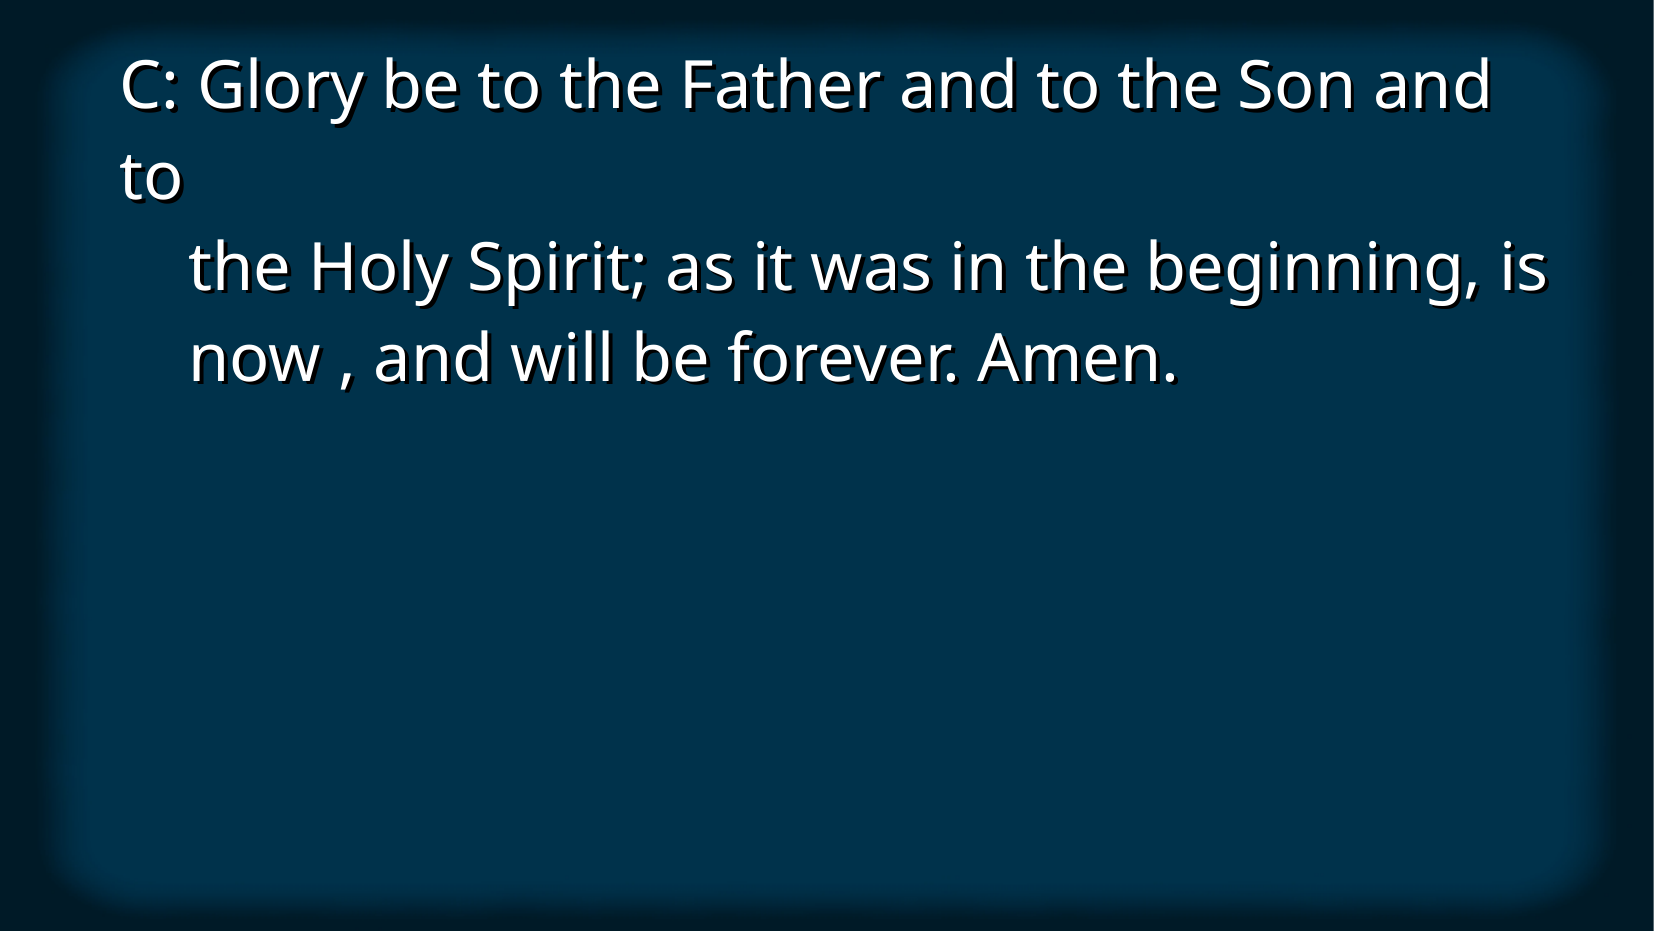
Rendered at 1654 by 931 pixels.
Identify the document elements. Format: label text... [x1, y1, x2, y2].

picture [0, 0, 1654, 931]
text_box C: Glory be to the Father and to the Son and to the Holy Spirit; as it was in the beginning, is now , and will be forever. Amen. [105, 30, 1576, 312]
